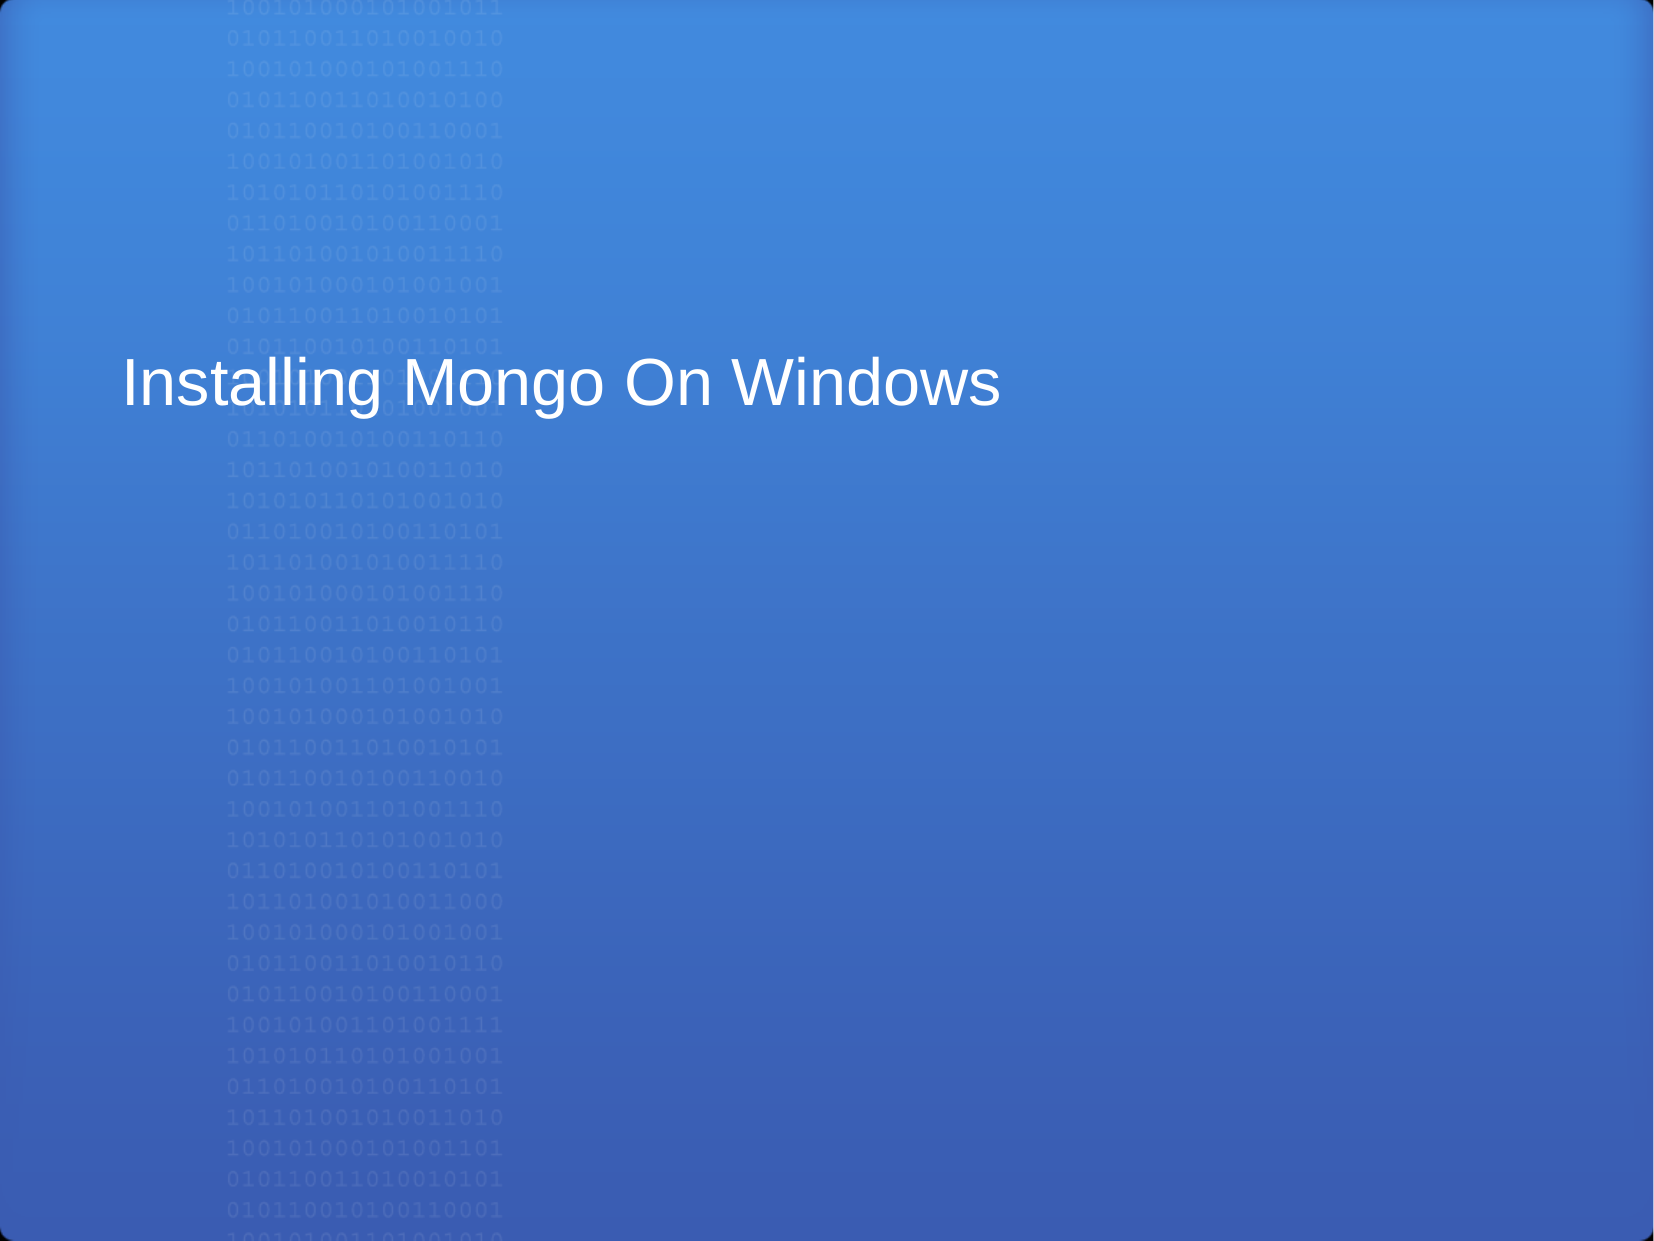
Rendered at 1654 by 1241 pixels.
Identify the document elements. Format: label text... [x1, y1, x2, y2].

picture [0, 0, 1654, 1241]
list Installing Mongo On Windows [121, 344, 1534, 1112]
